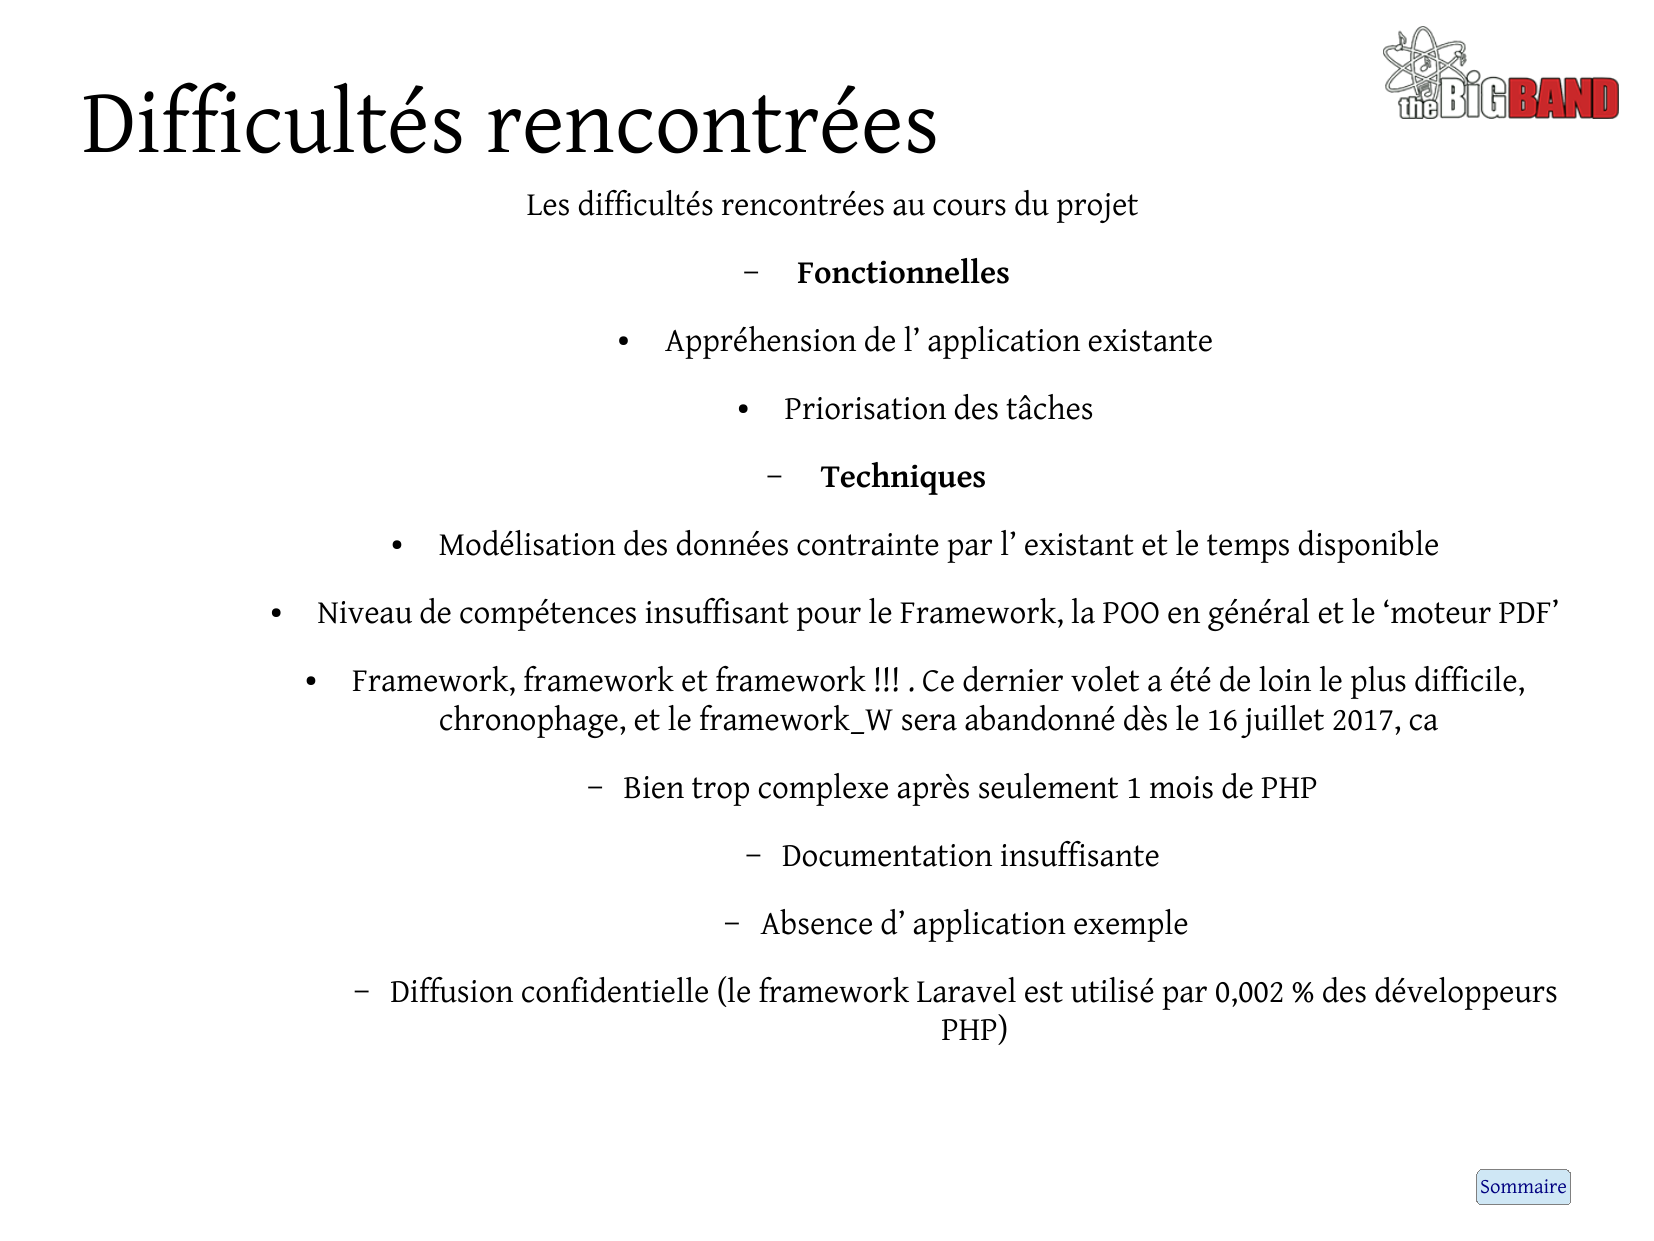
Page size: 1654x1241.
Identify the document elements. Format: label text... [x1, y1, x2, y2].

title Difficultés rencontrées [82, 49, 1383, 201]
picture [1383, 26, 1619, 119]
text_box Sommaire [1476, 1169, 1571, 1205]
text_box Les difficultés rencontrées au cours du projet Fonctionnelles Appréhension de l’ application existante Priorisation des tâches Techniques Modélisation des données contrainte par l’ existant et le temps disponible Niveau de compétences insuffisant pour le Framework, la POO en général et le ‘moteur PDF’ Framework, framework et framework !!! . Ce dernier volet a été de loin le plus difficile, chronophage, et le framework_W sera abandonné dès le 16 juillet 2017, ca Bien trop complexe après seulement 1 mois de PHP Documentation insuffisante Absence d’ application exemple Diffusion confidentielle (le framework Laravel est utilisé par 0,002 % des développeurs PHP) [88, 92, 1578, 1126]
